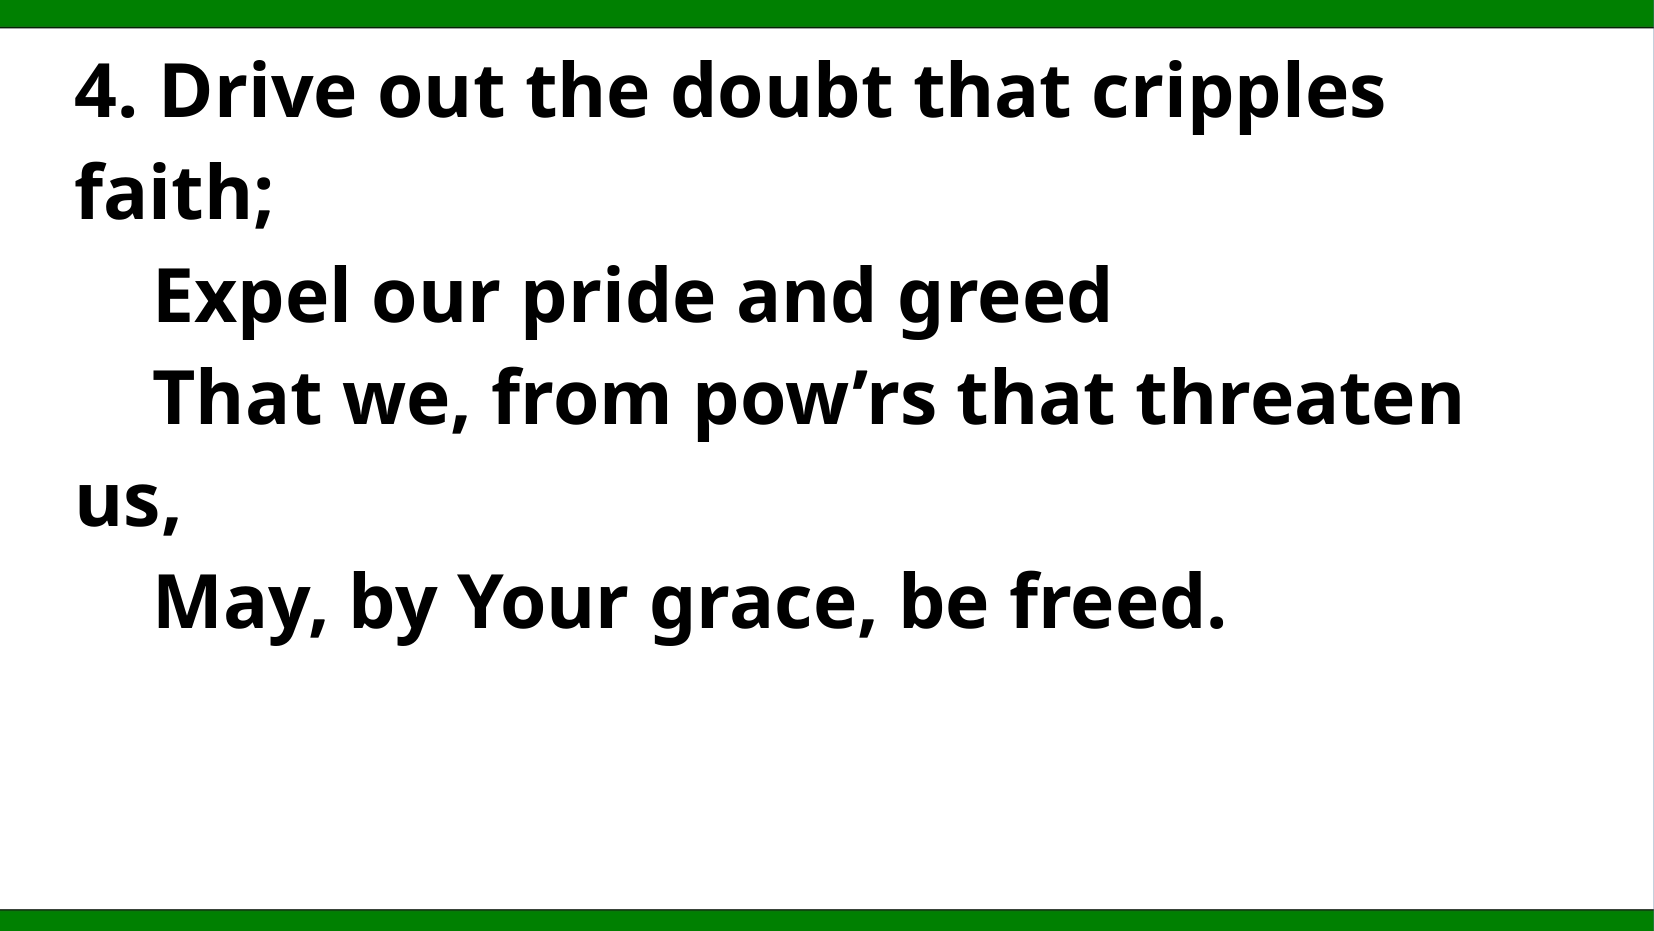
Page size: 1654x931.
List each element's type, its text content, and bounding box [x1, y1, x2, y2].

picture [0, 0, 1654, 931]
text_box 4. Drive out the doubt that cripples faith; Expel our pride and greed That we, from pow’rs that threaten us, May, by Your grace, be freed. [60, 30, 1591, 445]
